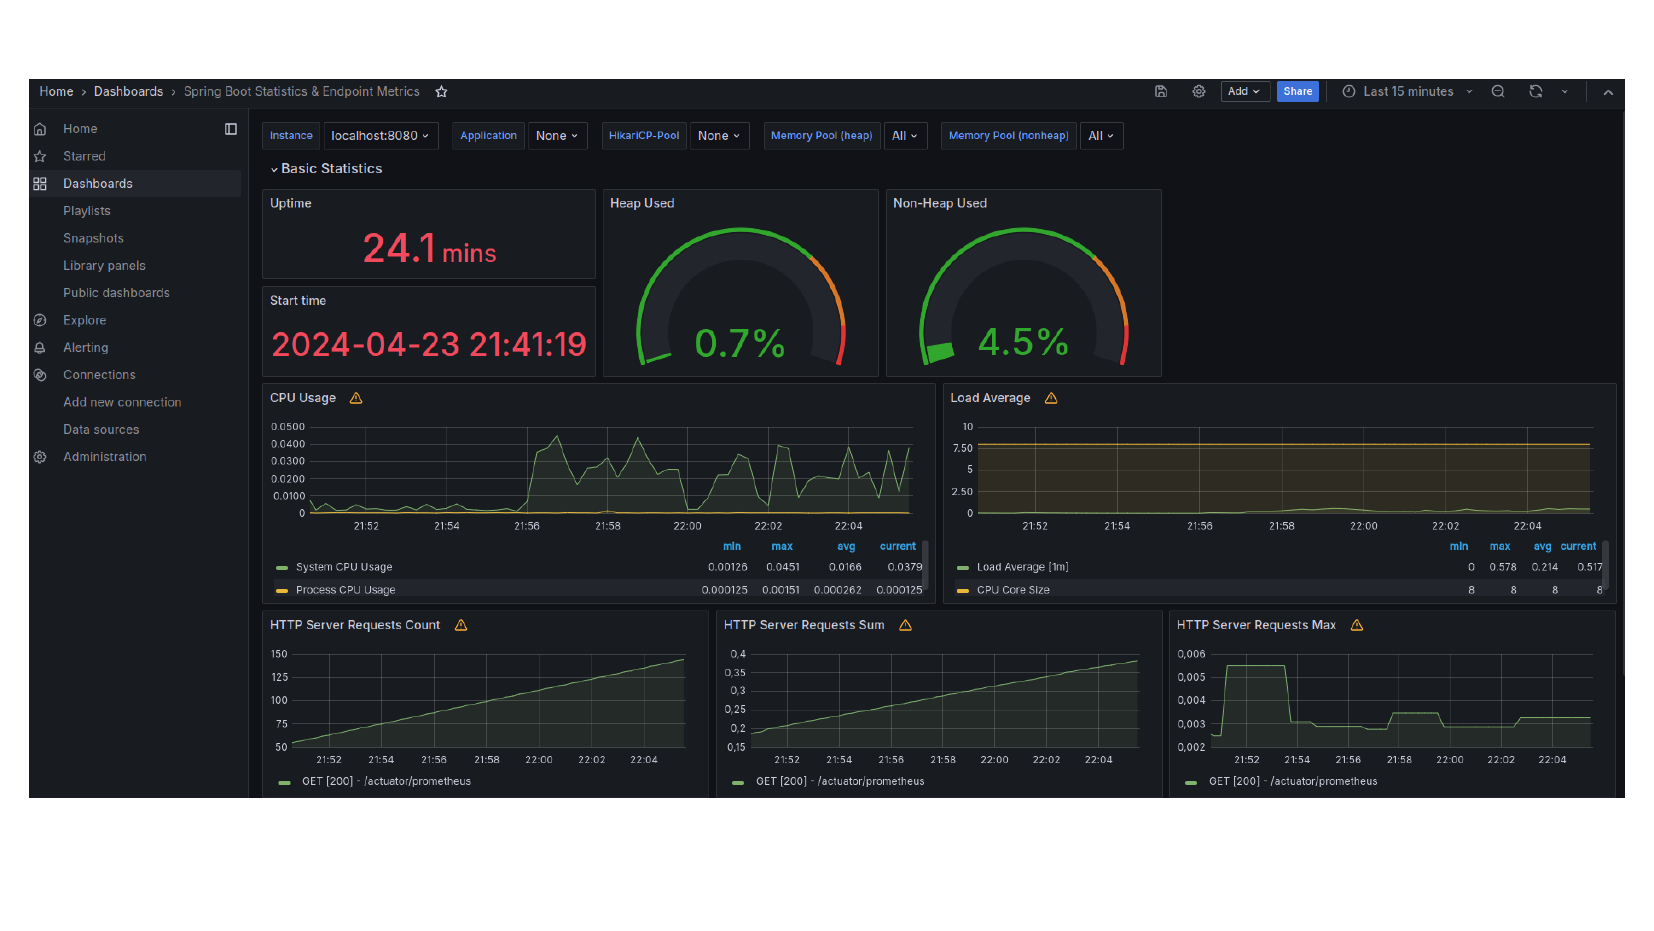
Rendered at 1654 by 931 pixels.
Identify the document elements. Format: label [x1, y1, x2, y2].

picture [29, 79, 1625, 798]
